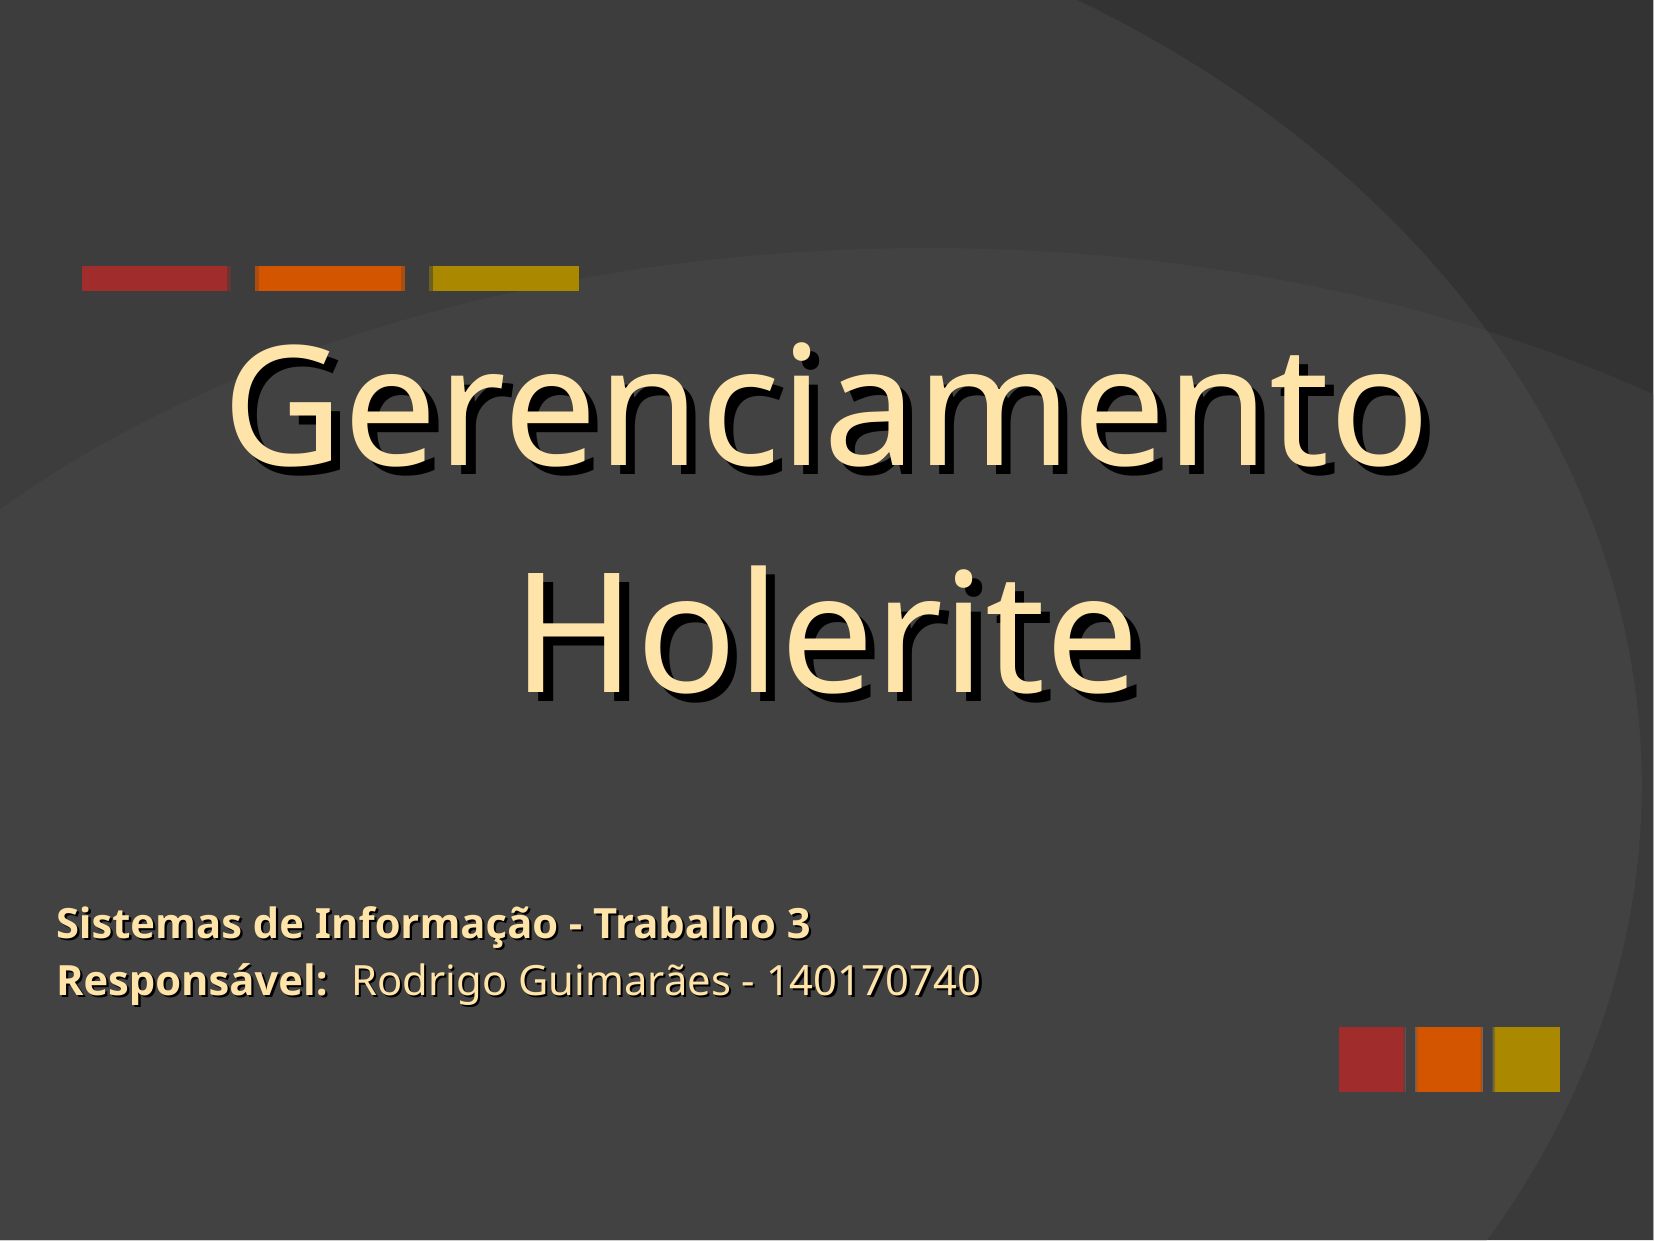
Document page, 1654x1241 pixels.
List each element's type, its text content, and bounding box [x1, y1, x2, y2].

text_box Sistemas de Informação - Trabalho 3 Responsável: Rodrigo Guimarães - 140170740 [41, 885, 1365, 1095]
subtitle Gerenciamento Holerite [82, 298, 1571, 730]
picture [1365, 1027, 1560, 1092]
picture [82, 266, 579, 291]
